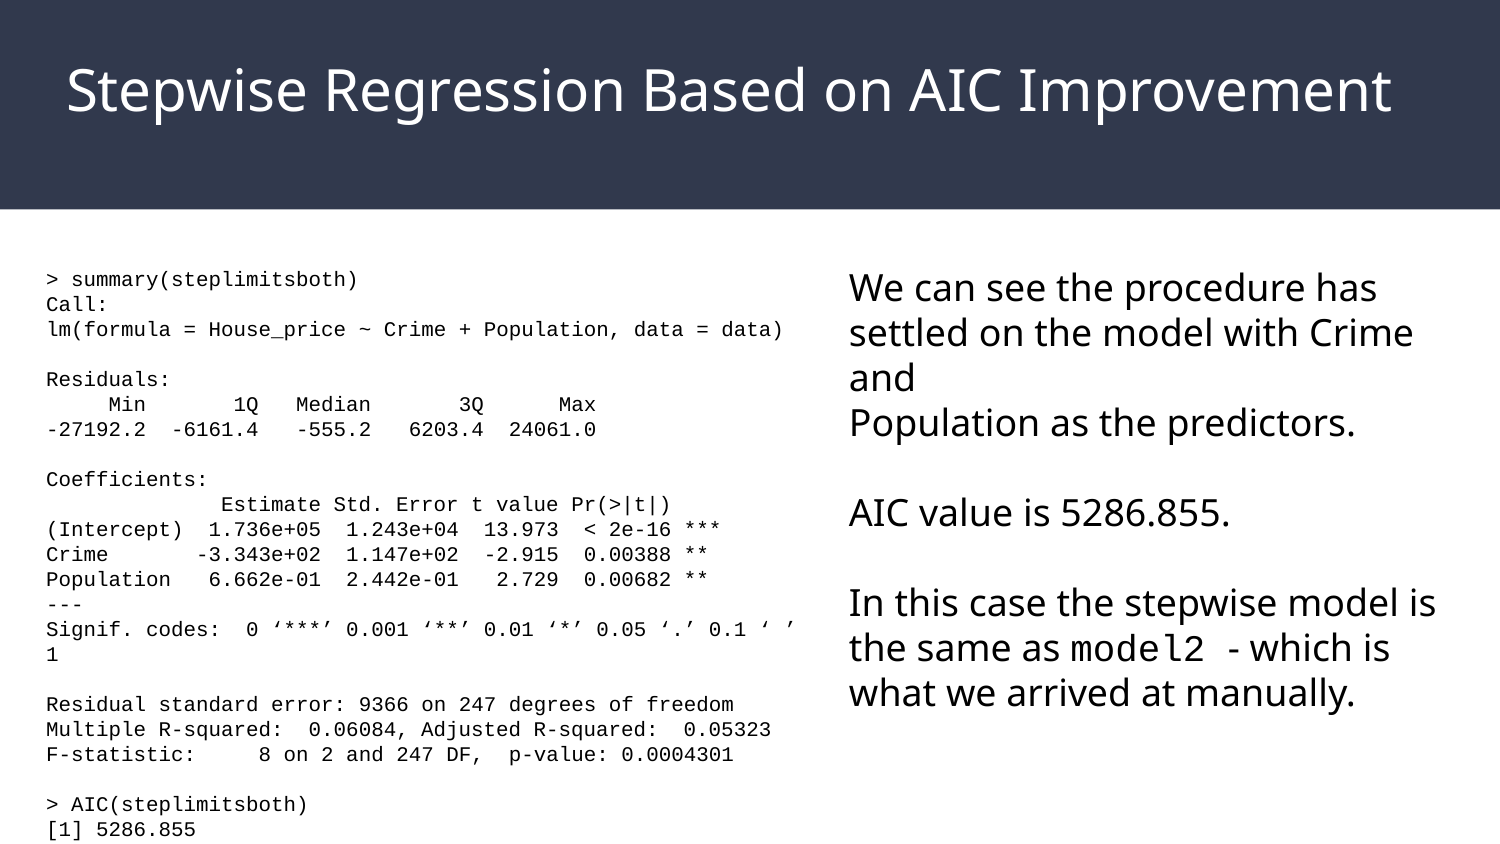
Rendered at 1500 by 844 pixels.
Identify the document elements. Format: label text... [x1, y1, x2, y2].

text_box > summary(steplimitsboth) Call: lm(formula = House_price ~ Crime + Population, data = data) Residuals: Min 1Q Median 3Q Max -27192.2 -6161.4 -555.2 6203.4 24061.0 Coefficients: Estimate Std. Error t value Pr(>|t|) (Intercept) 1.736e+05 1.243e+04 13.973 < 2e-16 *** Crime -3.343e+02 1.147e+02 -2.915 0.00388 ** Population 6.662e-01 2.442e-01 2.729 0.00682 ** --- Signif. codes: 0 ‘***’ 0.001 ‘**’ 0.01 ‘*’ 0.05 ‘.’ 0.1 ‘ ’ 1 Residual standard error: 9366 on 247 degrees of freedom Multiple R-squared: 0.06084, Adjusted R-squared: 0.05323 F-statistic: 8 on 2 and 247 DF, p-value: 0.0004301 > AIC(steplimitsboth) [1] 5286.855 [31, 250, 823, 820]
title Stepwise Regression Based on AIC Improvement [51, 37, 1449, 141]
text_box We can see the procedure has settled on the model with Crime and Population as the predictors. AIC value is 5286.855. In this case the stepwise model is the same as model2 - which is what we arrived at manually. [833, 249, 1472, 818]
